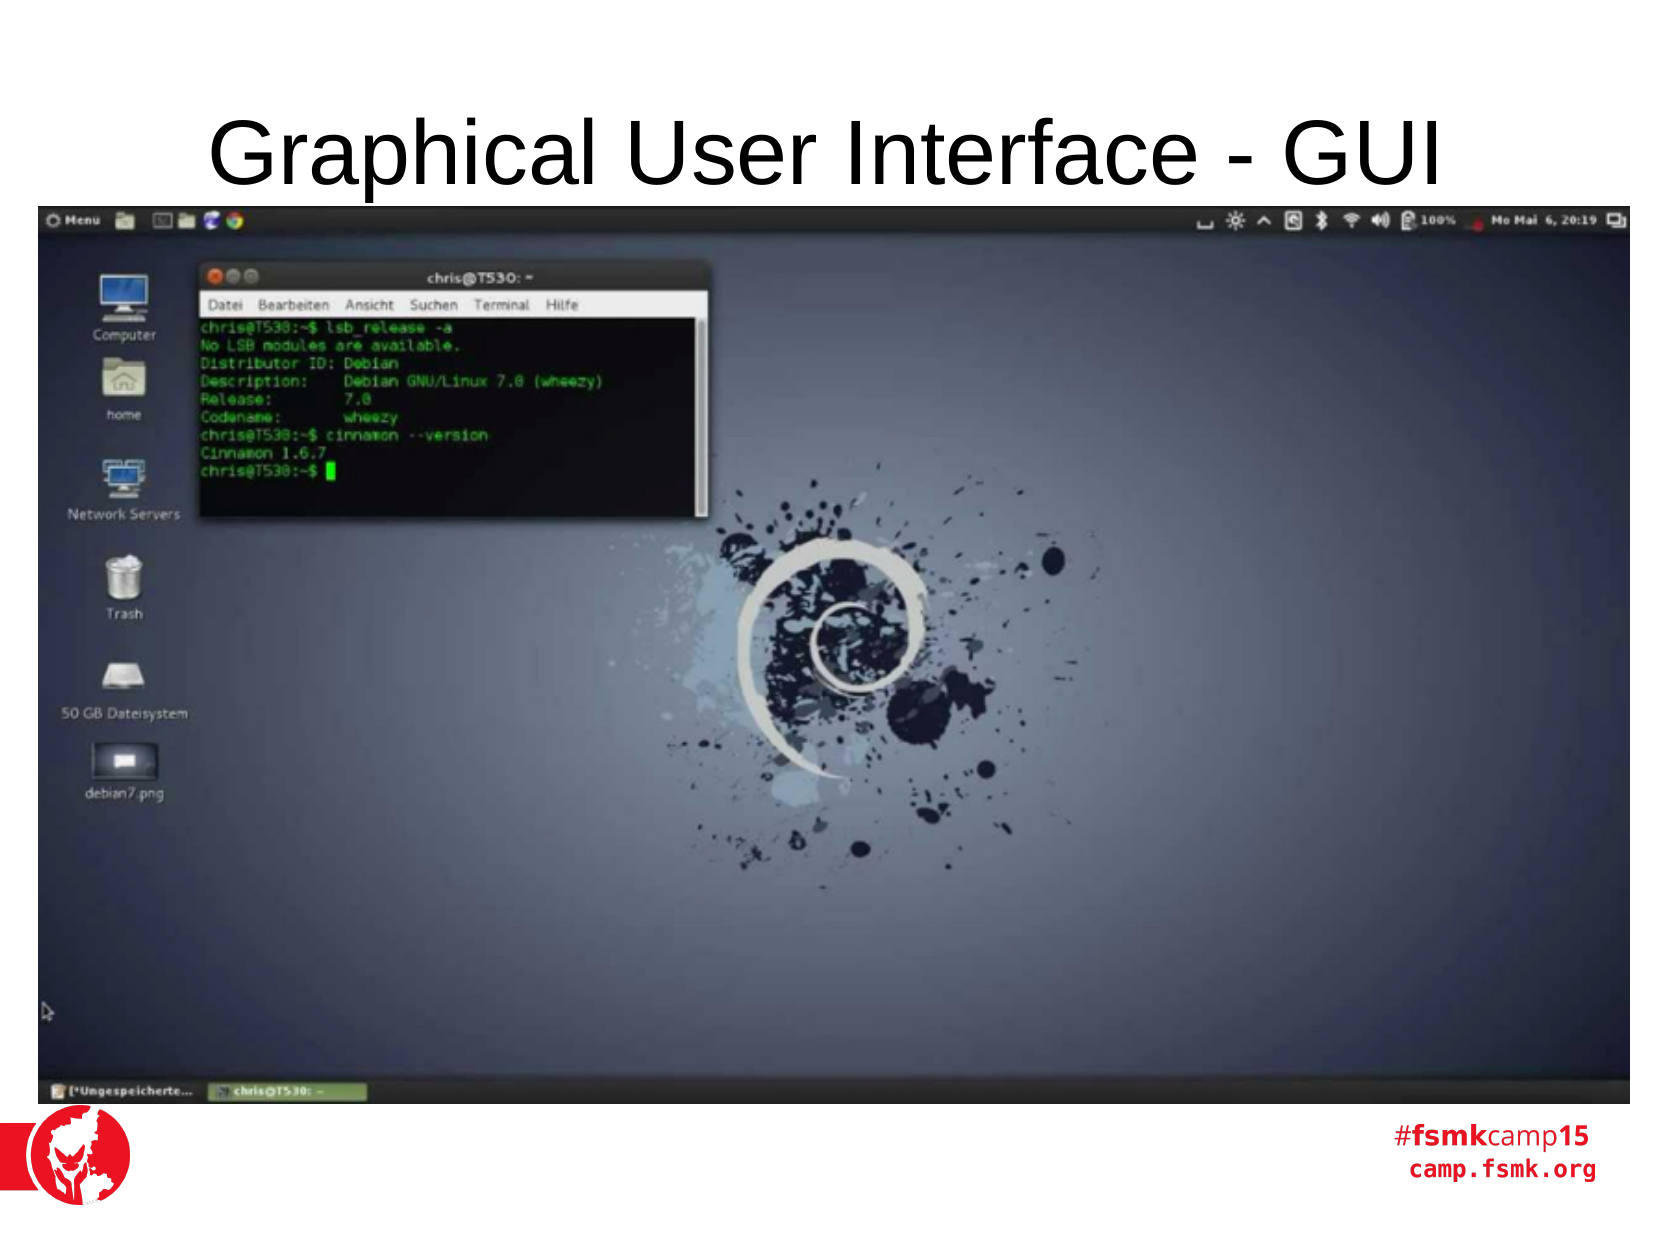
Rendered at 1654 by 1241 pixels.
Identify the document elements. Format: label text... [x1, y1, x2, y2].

title Graphical User Interface - GUI [82, 49, 1571, 206]
picture [0, 1105, 130, 1205]
picture [1394, 1124, 1595, 1182]
picture [38, 206, 1630, 1104]
